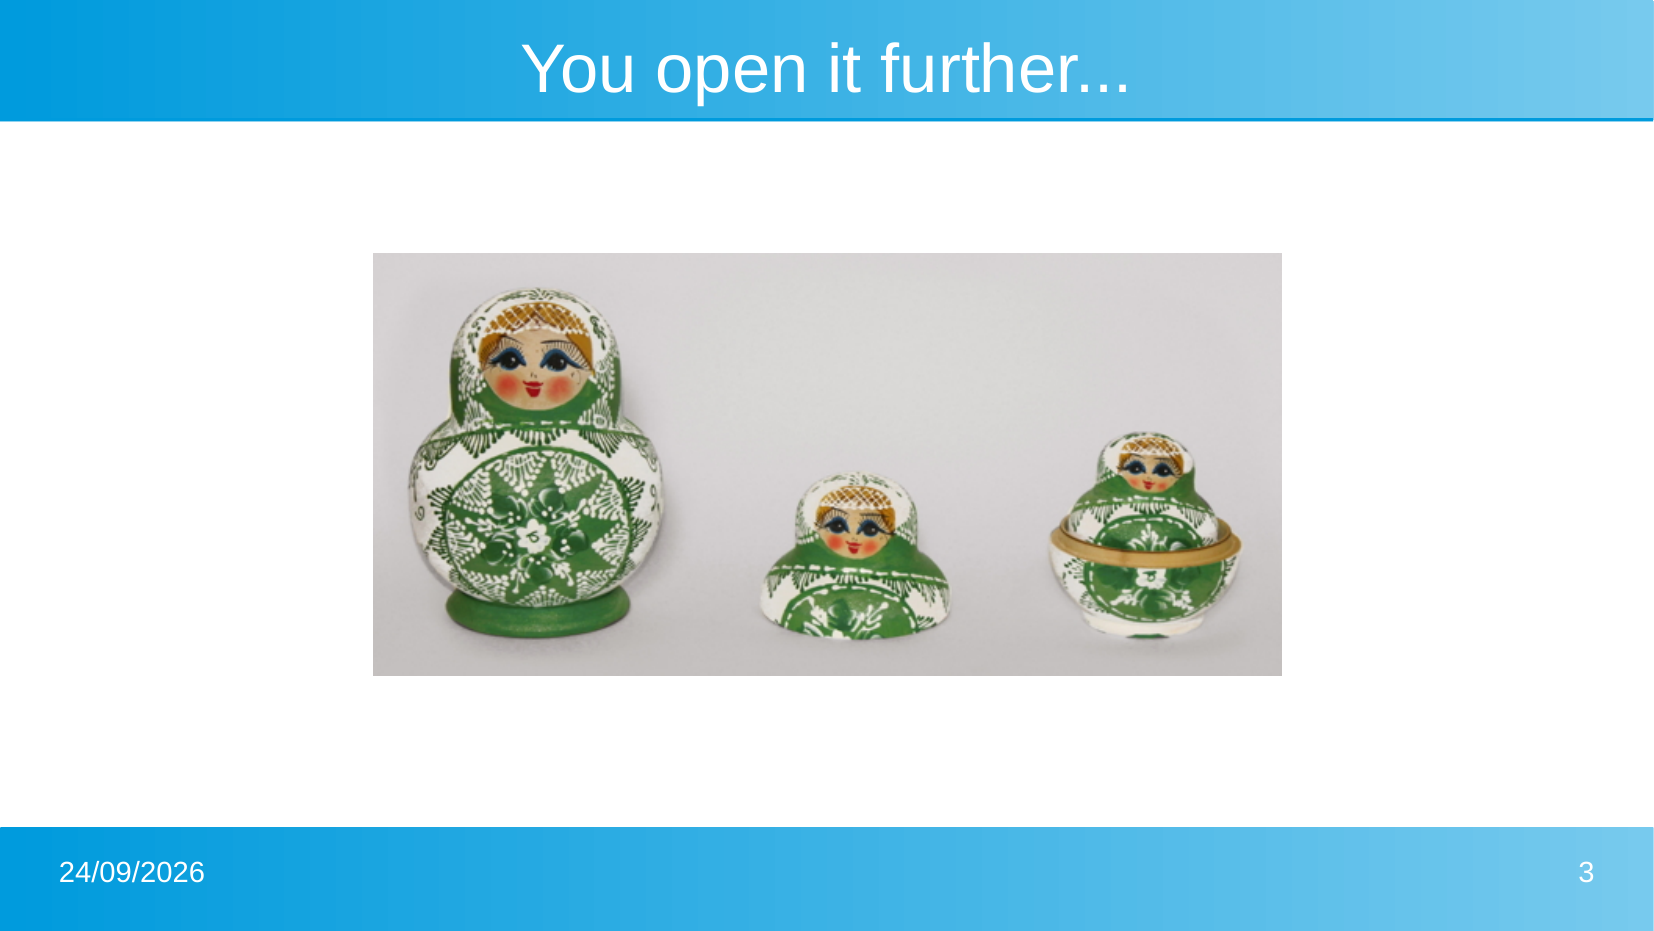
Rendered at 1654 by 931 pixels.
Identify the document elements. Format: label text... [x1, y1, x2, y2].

title You open it further... [59, 29, 1595, 108]
picture [373, 253, 1282, 676]
